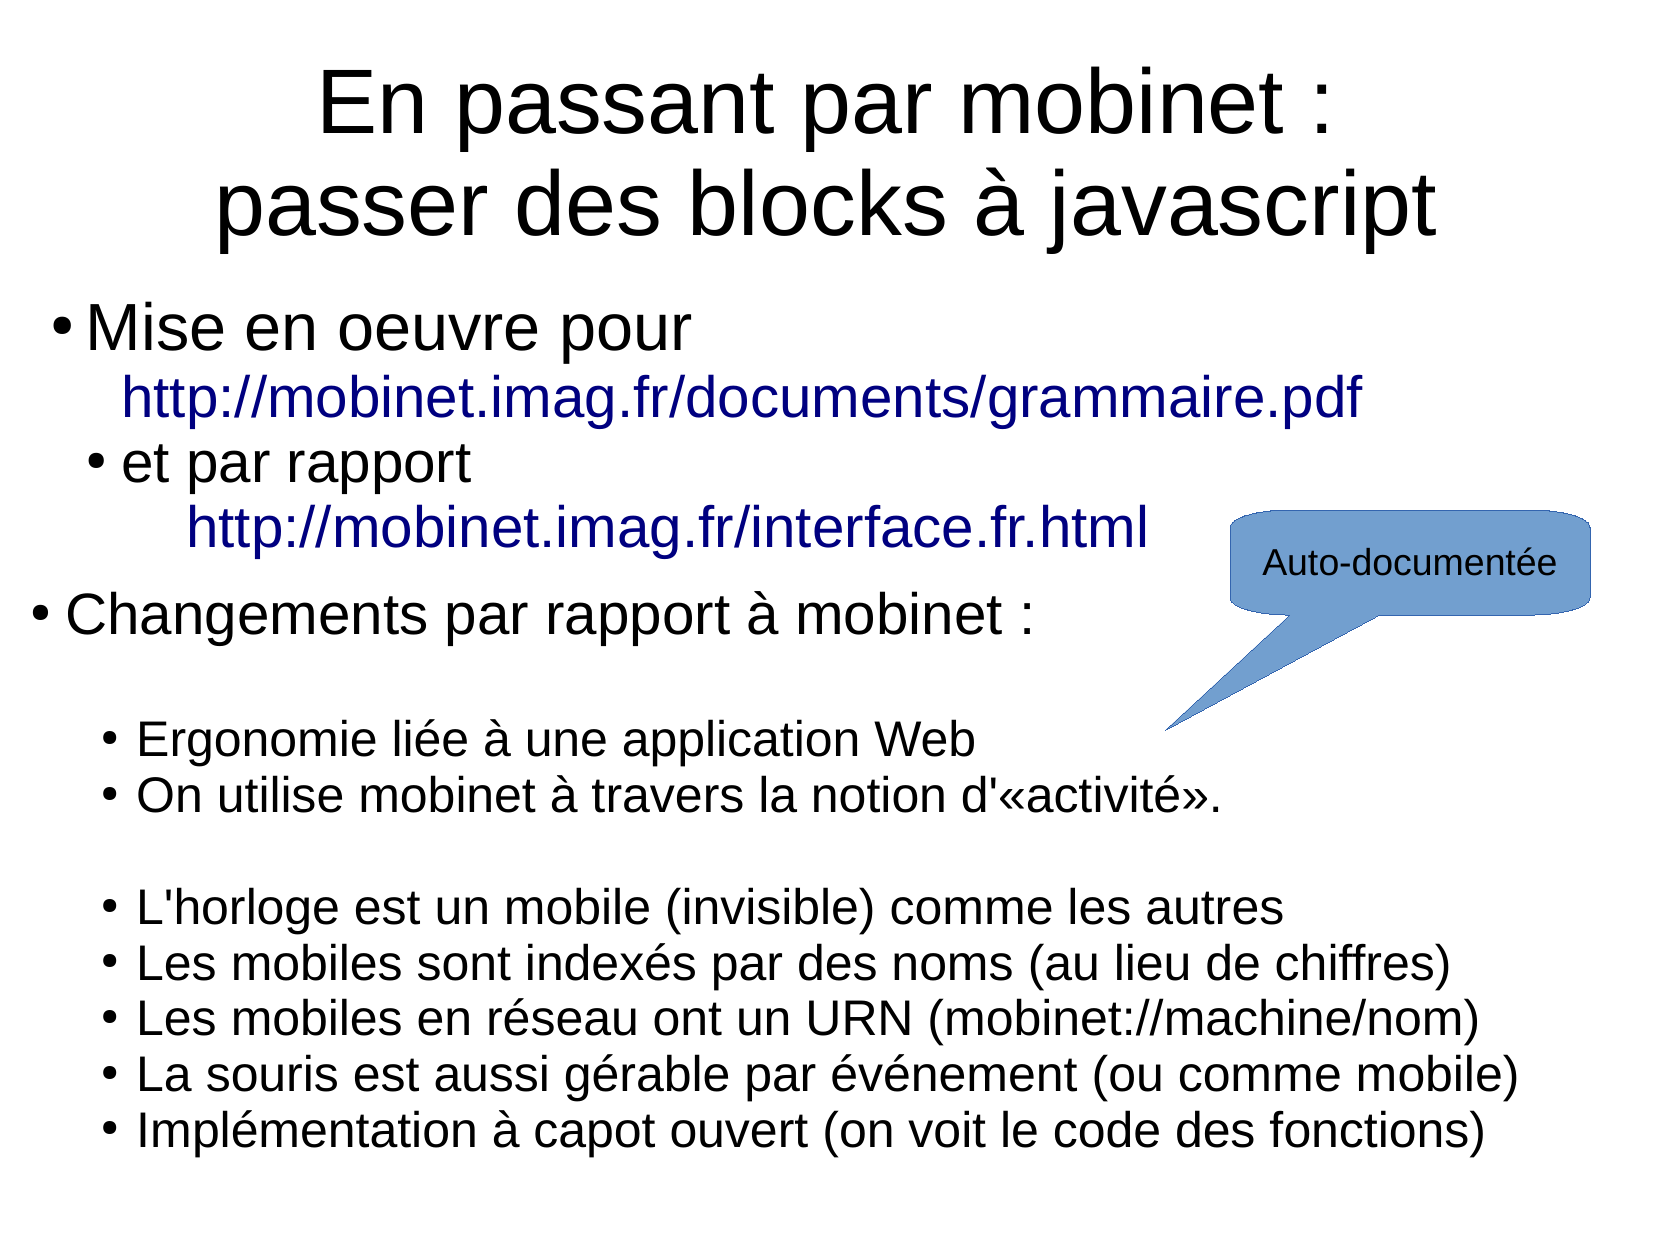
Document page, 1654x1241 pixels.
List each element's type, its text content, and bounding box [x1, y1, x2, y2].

text_box Mise en oeuvre pour http://mobinet.imag.fr/documents/grammaire.pdf et par rapport http://mobinet.imag.fr/interface.fr.html [15, 290, 1504, 691]
text_box Auto-documentée [1165, 510, 1591, 731]
text_box Changements par rapport à mobinet : Ergonomie liée à une application Web On utilise mobinet à travers la notion d'«activité». L'horloge est un mobile (invisible) comme les autres Les mobiles sont indexés par des noms (au lieu de chiffres) Les mobiles en réseau ont un URN (mobinet://machine/nom) La souris est aussi gérable par événement (ou comme mobile) Implémentation à capot ouvert (on voit le code des fonctions) [30, 510, 1549, 1230]
title En passant par mobinet : passer des blocks à javascript [82, 49, 1571, 257]
